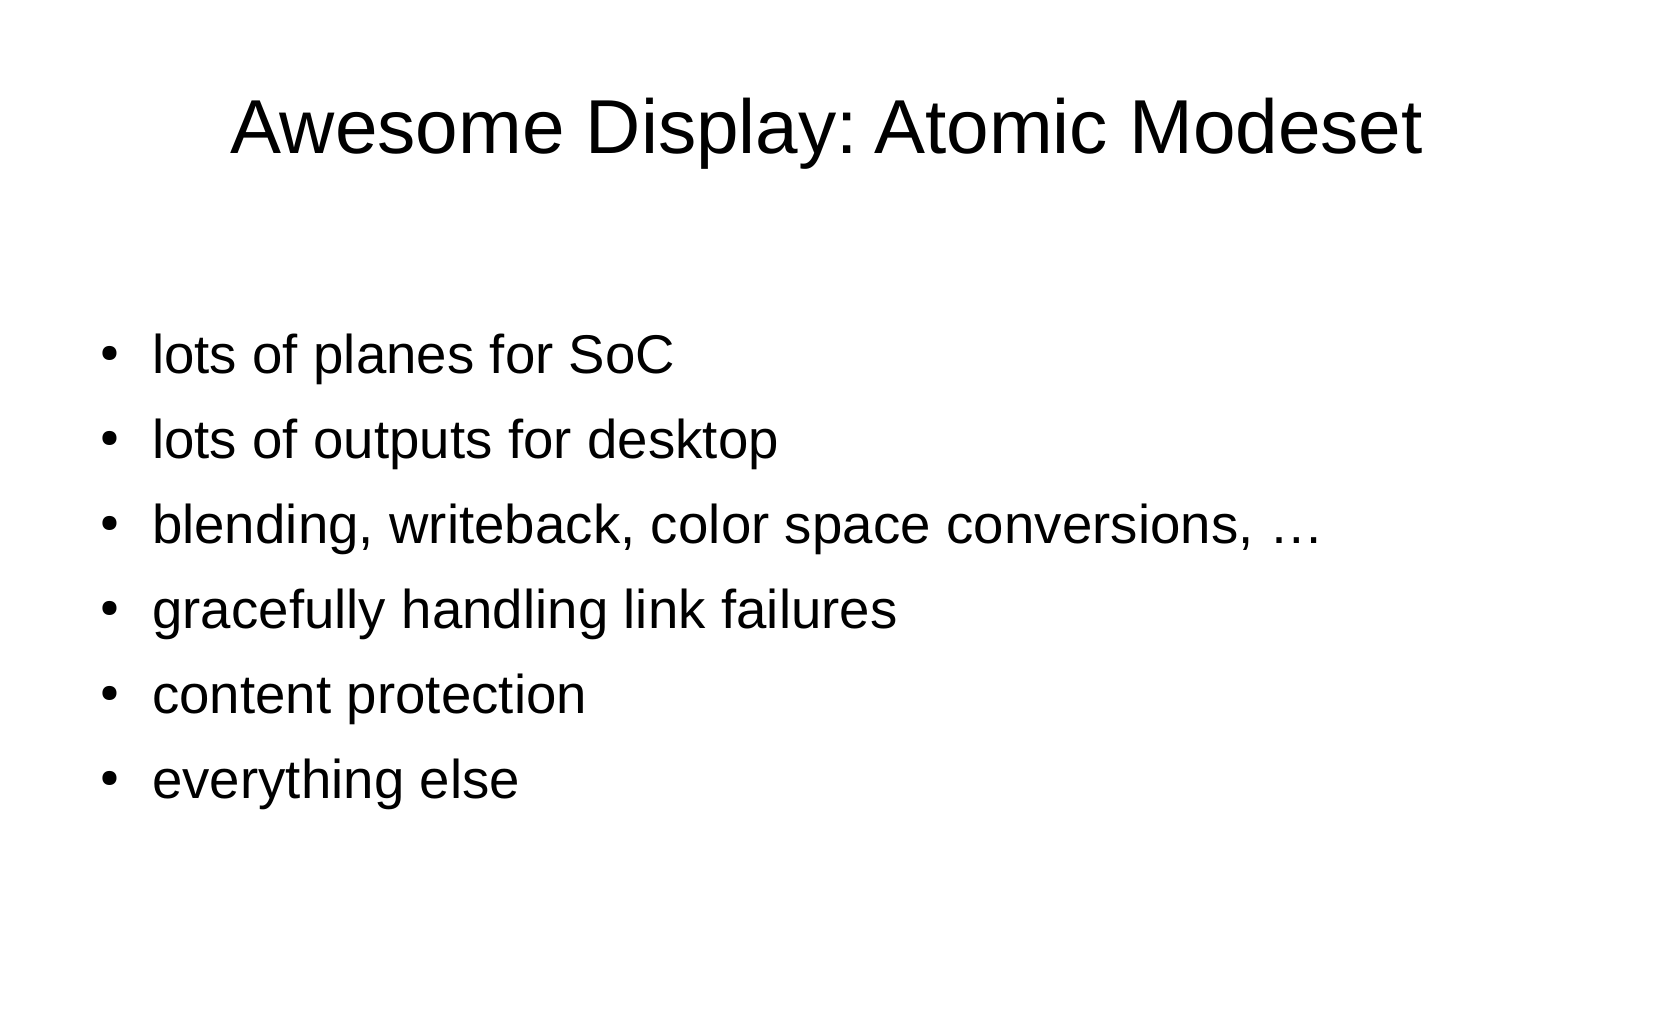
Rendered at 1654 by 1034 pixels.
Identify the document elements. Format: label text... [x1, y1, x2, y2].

title Awesome Display: Atomic Modeset [82, 41, 1571, 214]
list lots of planes for SoC lots of outputs for desktop blending, writeback, color space conversions, … gracefully handling link failures content protection everything else [82, 324, 1571, 815]
